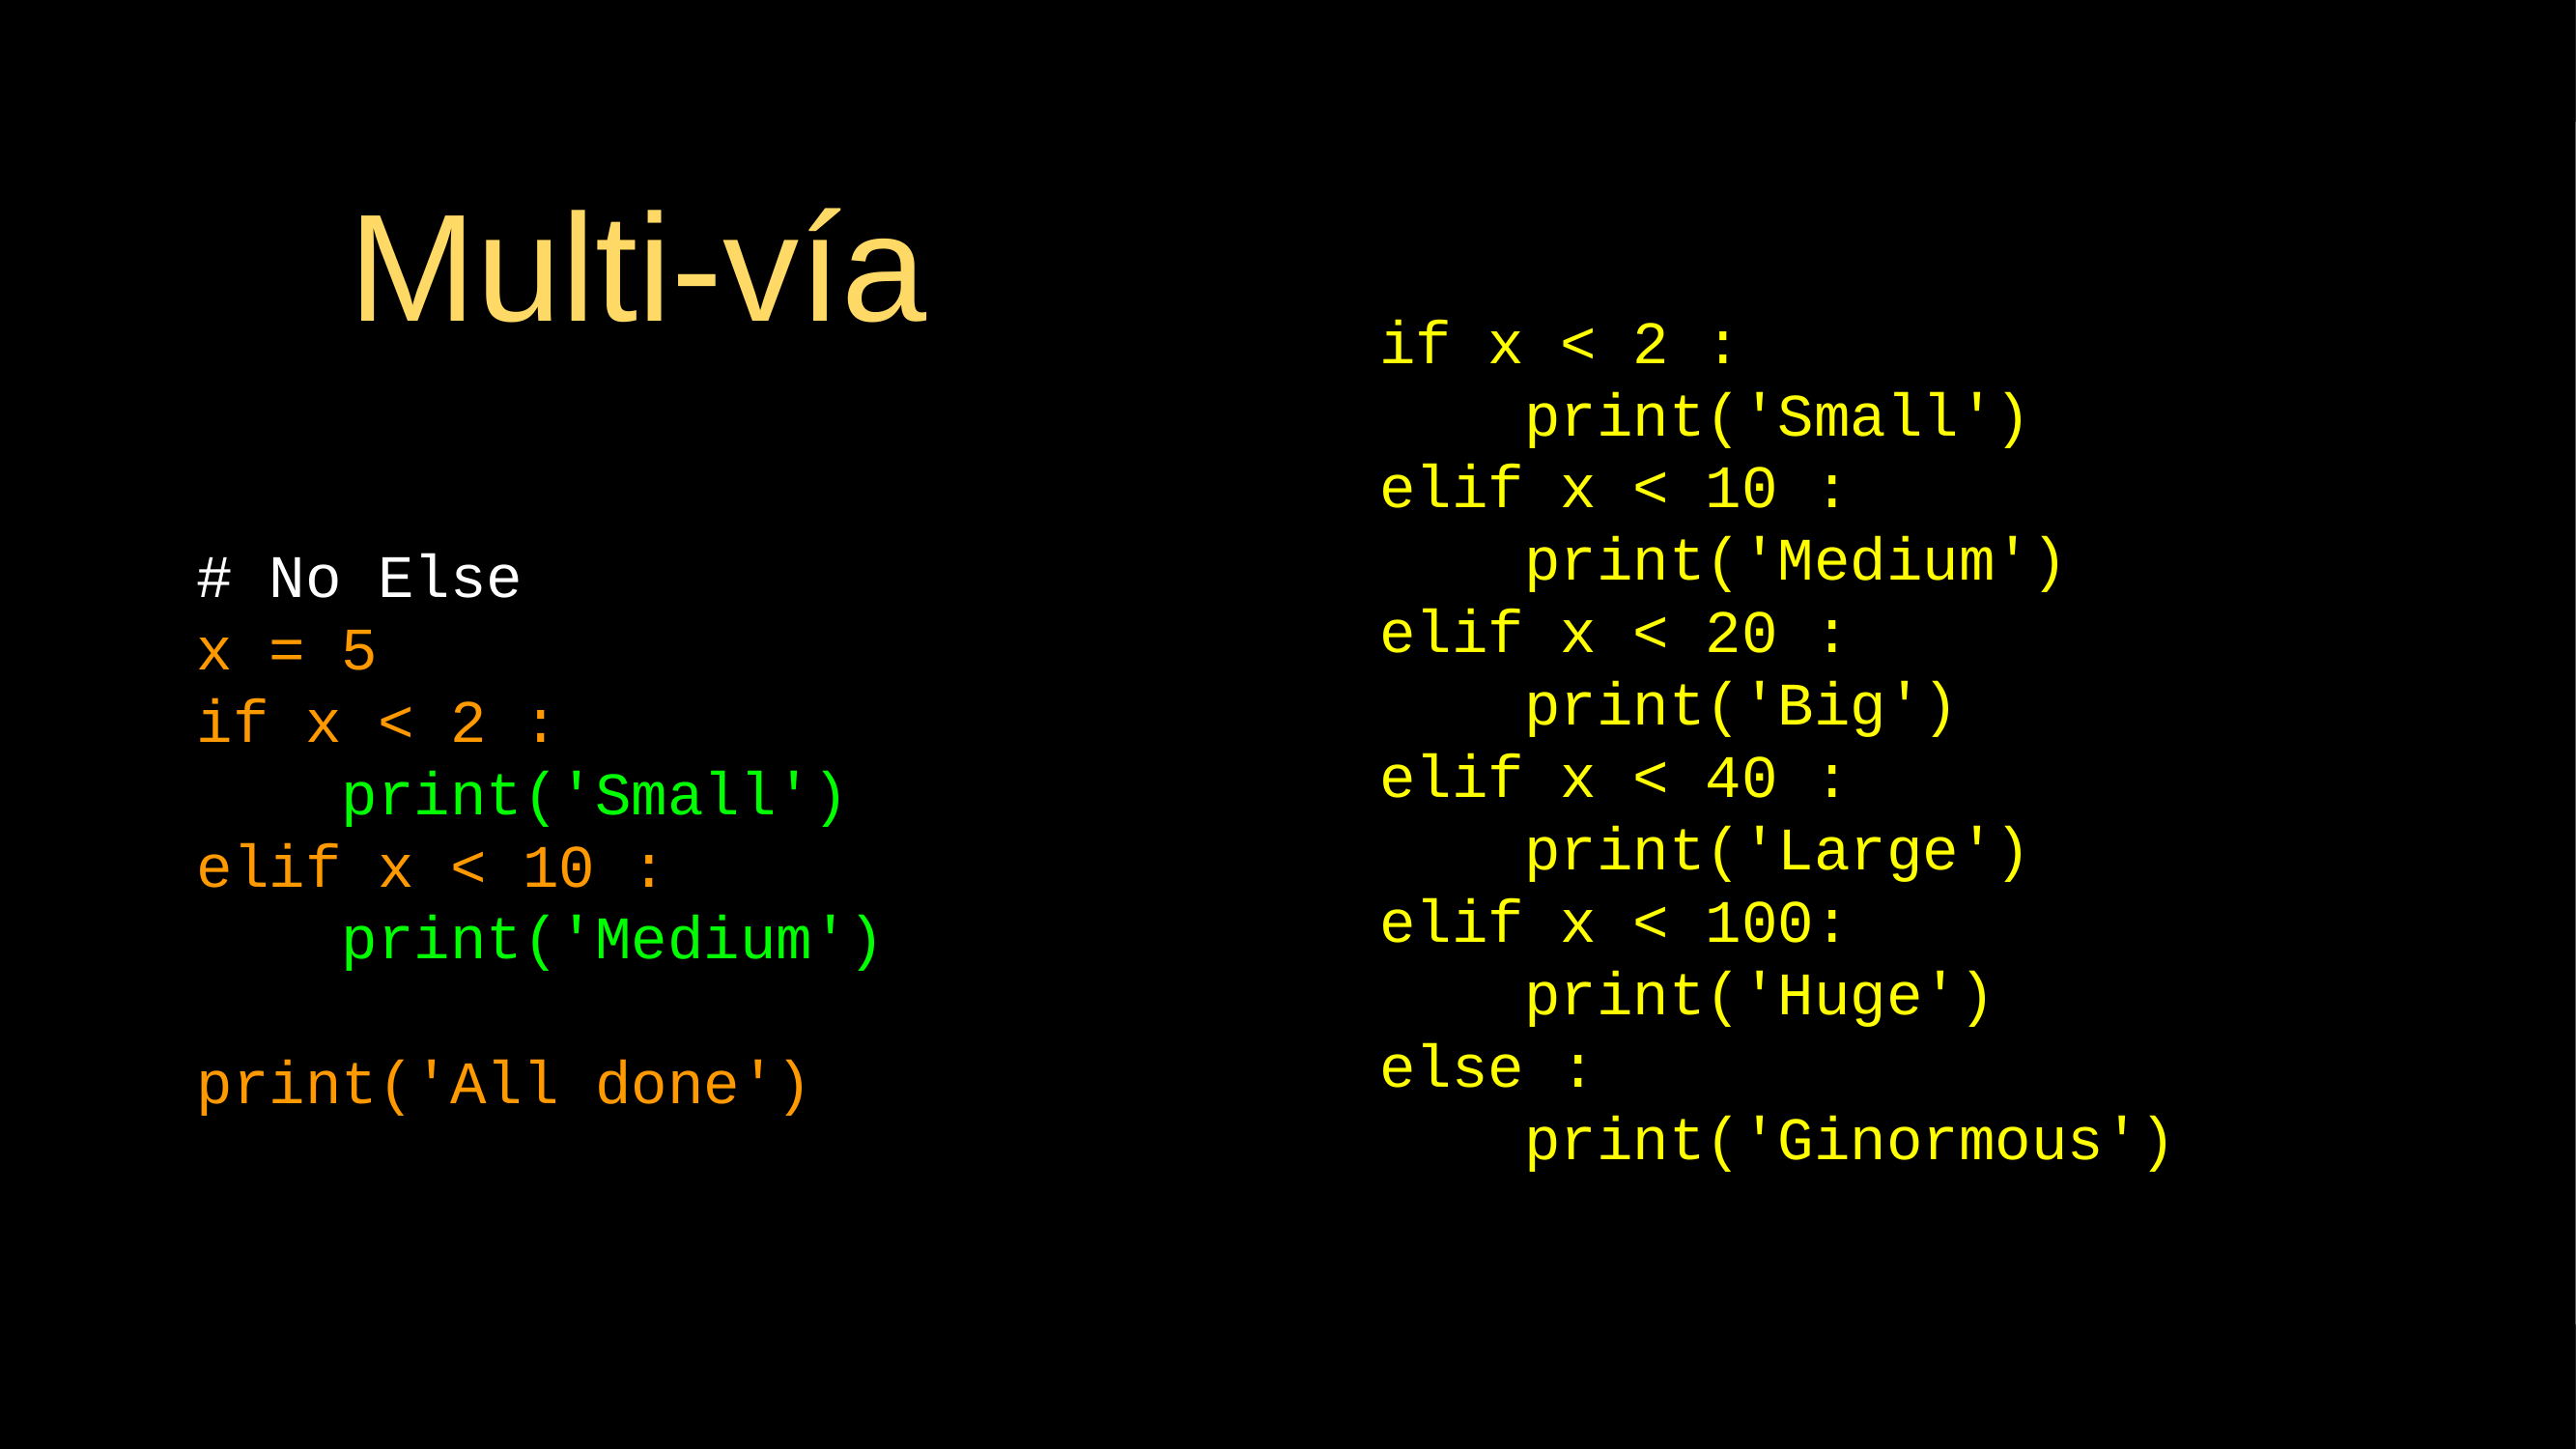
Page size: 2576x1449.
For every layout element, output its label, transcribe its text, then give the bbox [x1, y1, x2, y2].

text_box if x < 2 : print('Small') elif x < 10 : print('Medium') elif x < 20 : print('Big') elif x < 40 : print('Large') elif x < 100: print('Huge') else : print('Ginormous') [1379, 247, 2400, 1227]
text_box # No Else x = 5 if x < 2 : print('Small') elif x < 10 : print('Medium') print('All done') [196, 495, 1039, 1158]
title Multi-vía [167, 118, 1109, 403]
